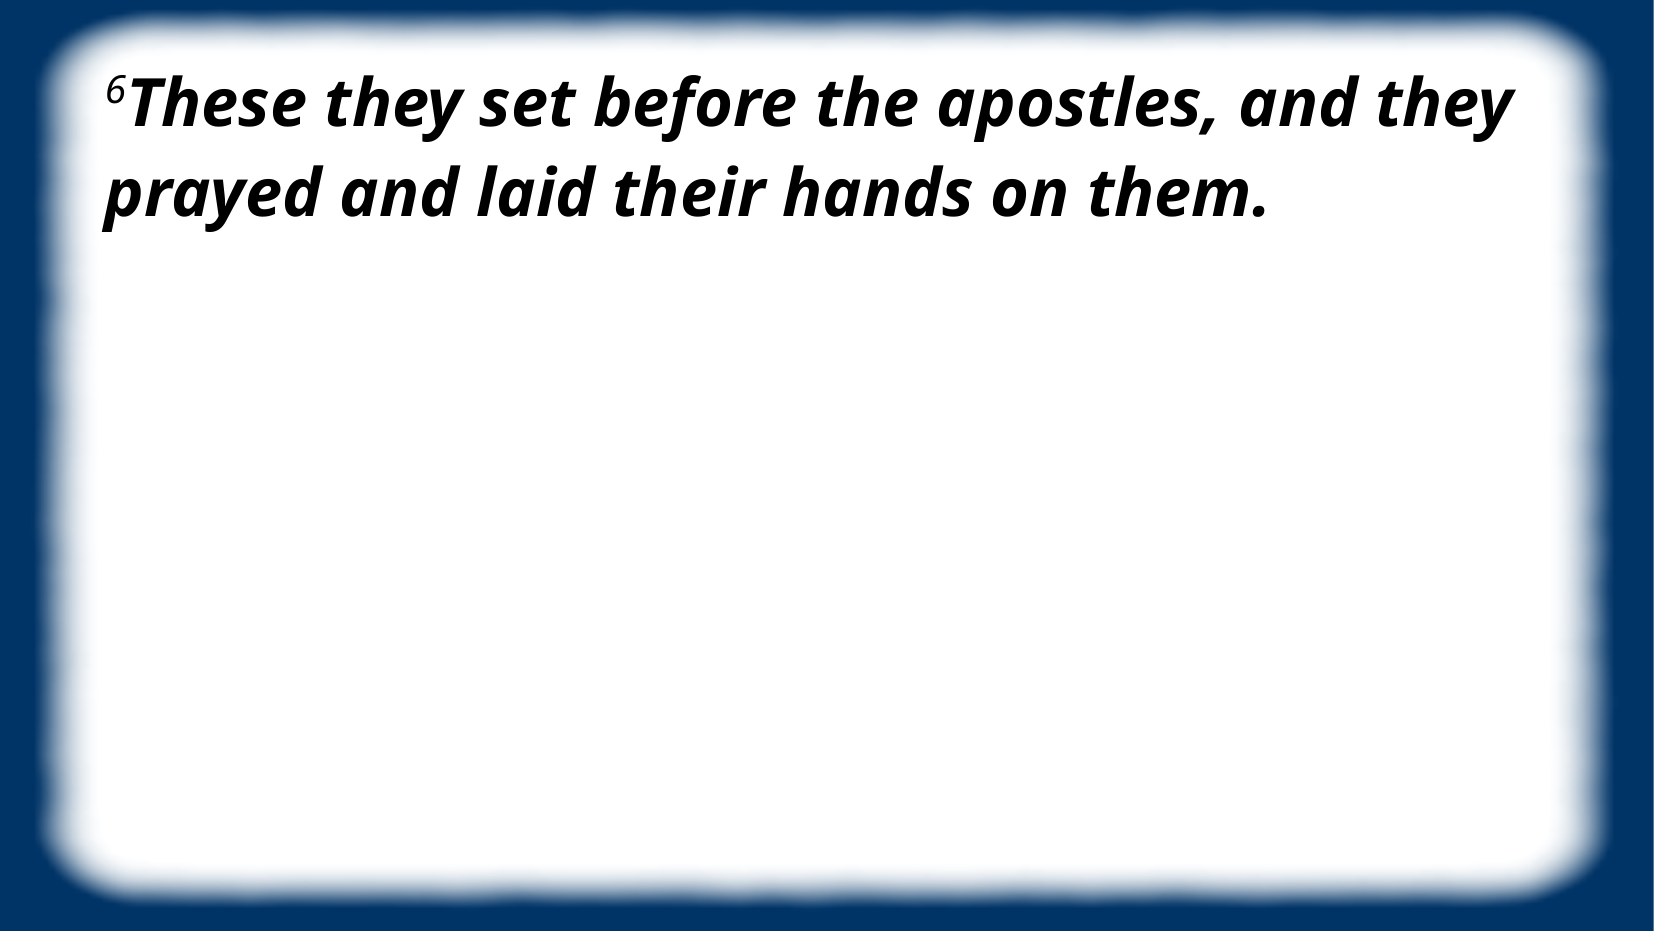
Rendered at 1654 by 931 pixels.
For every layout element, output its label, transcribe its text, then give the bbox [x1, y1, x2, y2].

picture [0, 0, 1654, 931]
text_box 6These they set before the apostles, and they prayed and laid their hands on them. [90, 47, 1546, 271]
